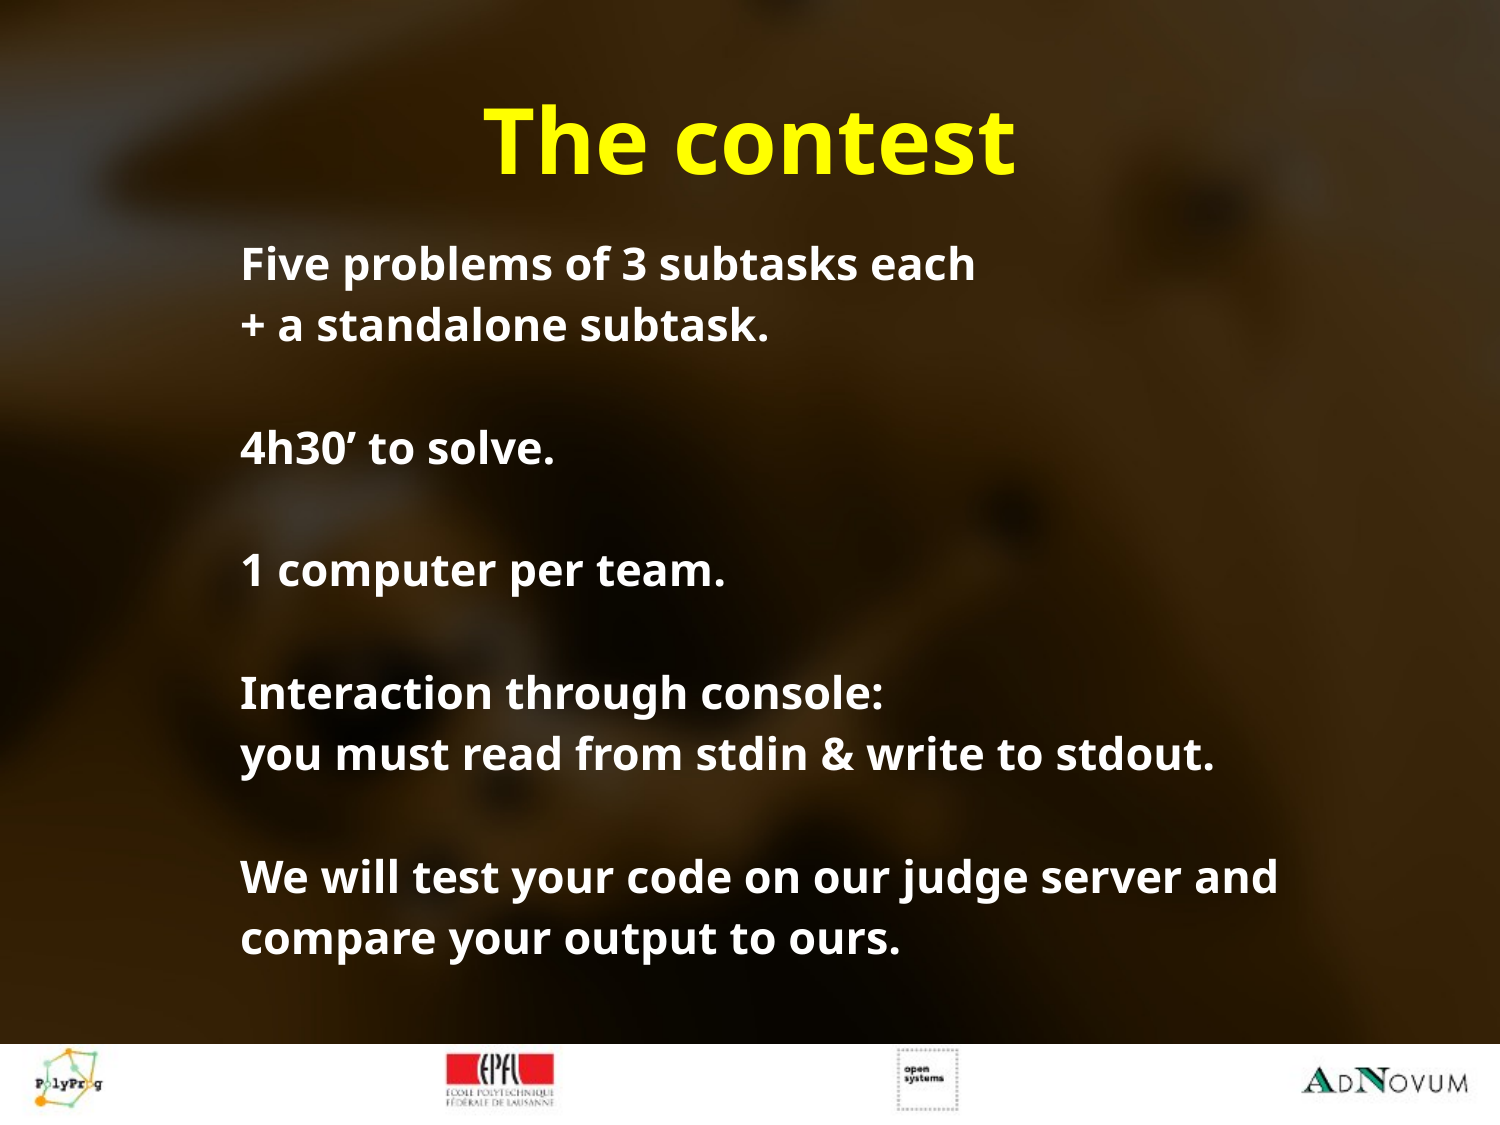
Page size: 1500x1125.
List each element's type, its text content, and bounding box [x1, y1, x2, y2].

picture [0, 0, 1500, 1120]
text_box Five problems of 3 subtasks each + a standalone subtask. 4h30’ to solve. 1 computer per team. Interaction through console: you must read from stdin & write to stdout. We will test your code on our judge server and compare your output to ours. [225, 224, 1411, 976]
title The contest [75, 92, 1425, 185]
